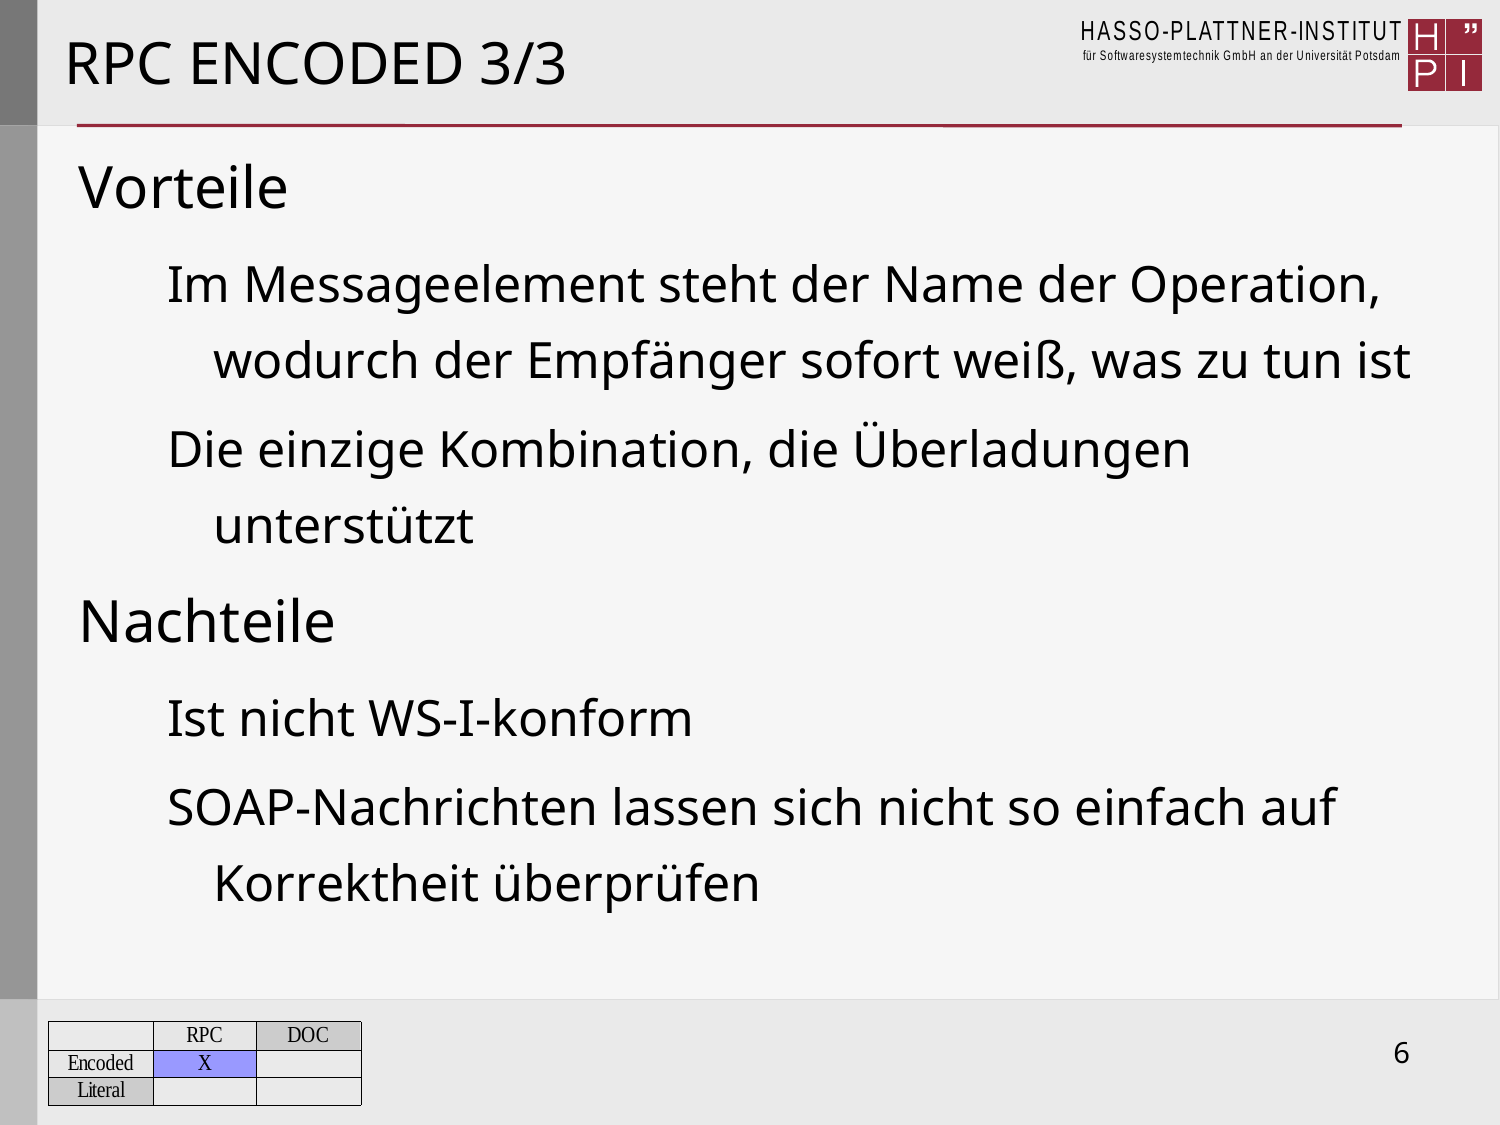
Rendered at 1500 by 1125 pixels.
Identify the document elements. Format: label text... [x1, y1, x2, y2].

chart [47, 1020, 363, 1108]
title RPC ENCODED 3/3 [64, 0, 1070, 137]
list Vorteile Im Messageelement steht der Name der Operation, wodurch der Empfänger sofort weiß, was zu tun ist Die einzige Kombination, die Überladungen unterstützt Nachteile Ist nicht WS-I-konform SOAP-Nachrichten lassen sich nicht so einfach auf Korrektheit überprüfen [64, 137, 1415, 988]
